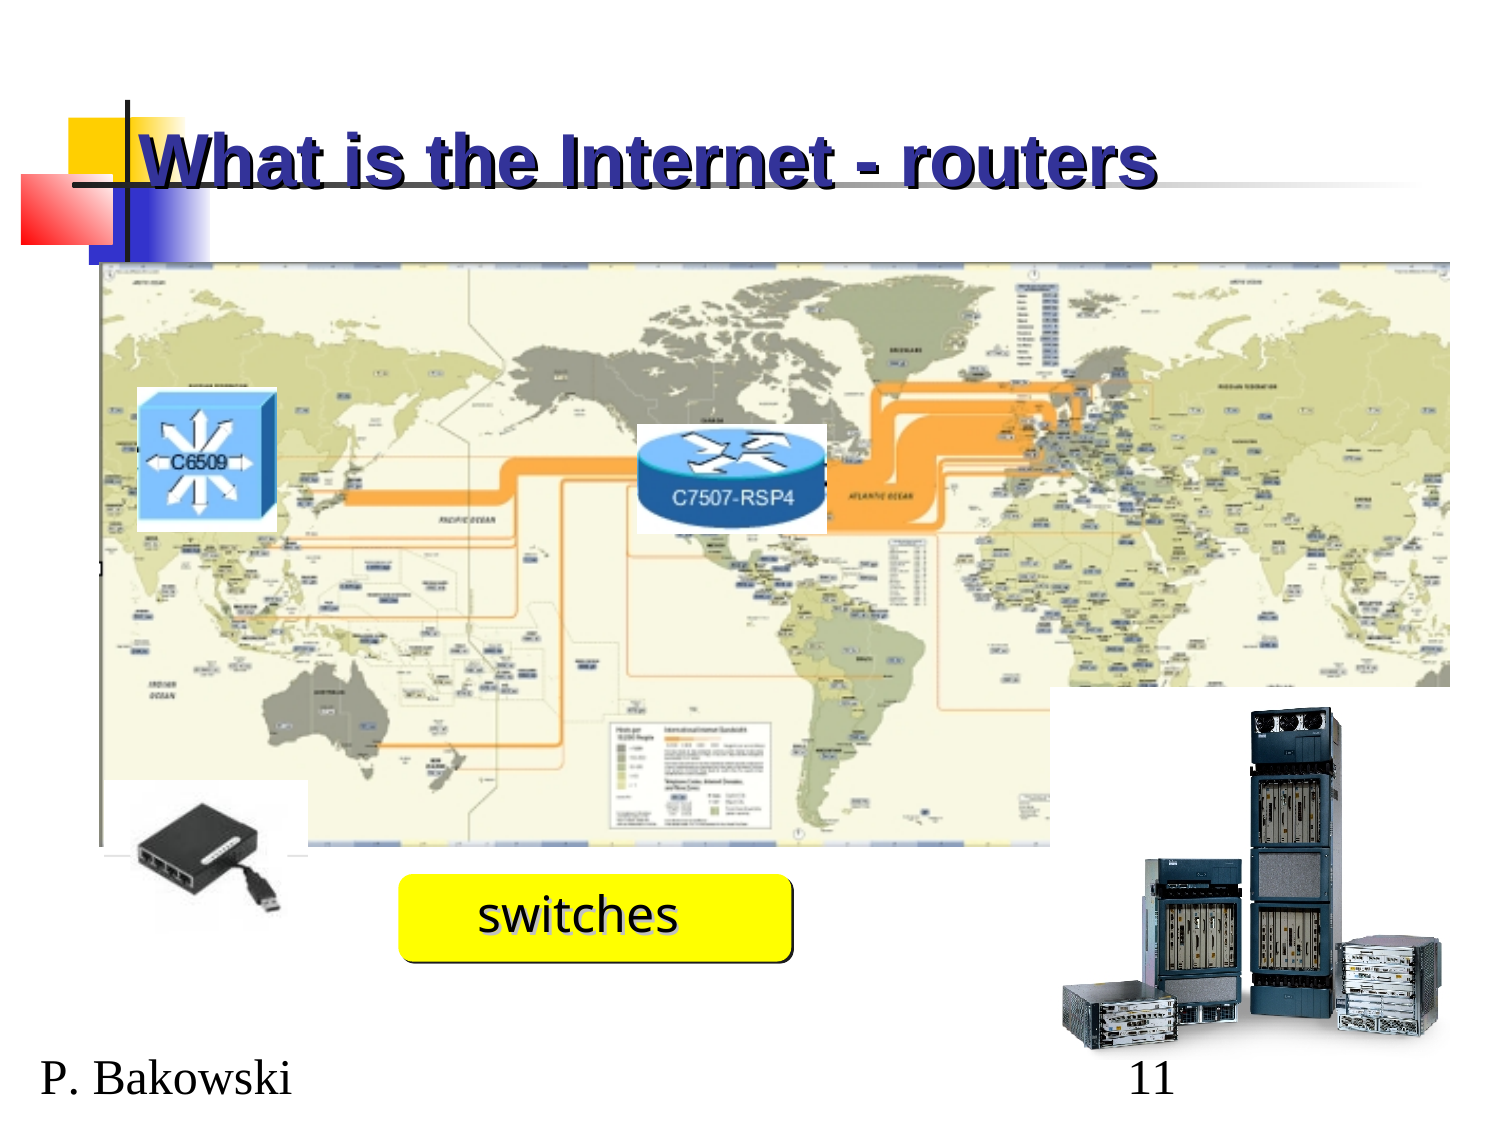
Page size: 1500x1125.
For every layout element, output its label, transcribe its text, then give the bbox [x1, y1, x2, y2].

title What is the Internet - routers [123, 103, 1425, 262]
text_box switches [449, 874, 938, 951]
text_box [398, 874, 791, 962]
picture [99, 262, 1450, 1060]
